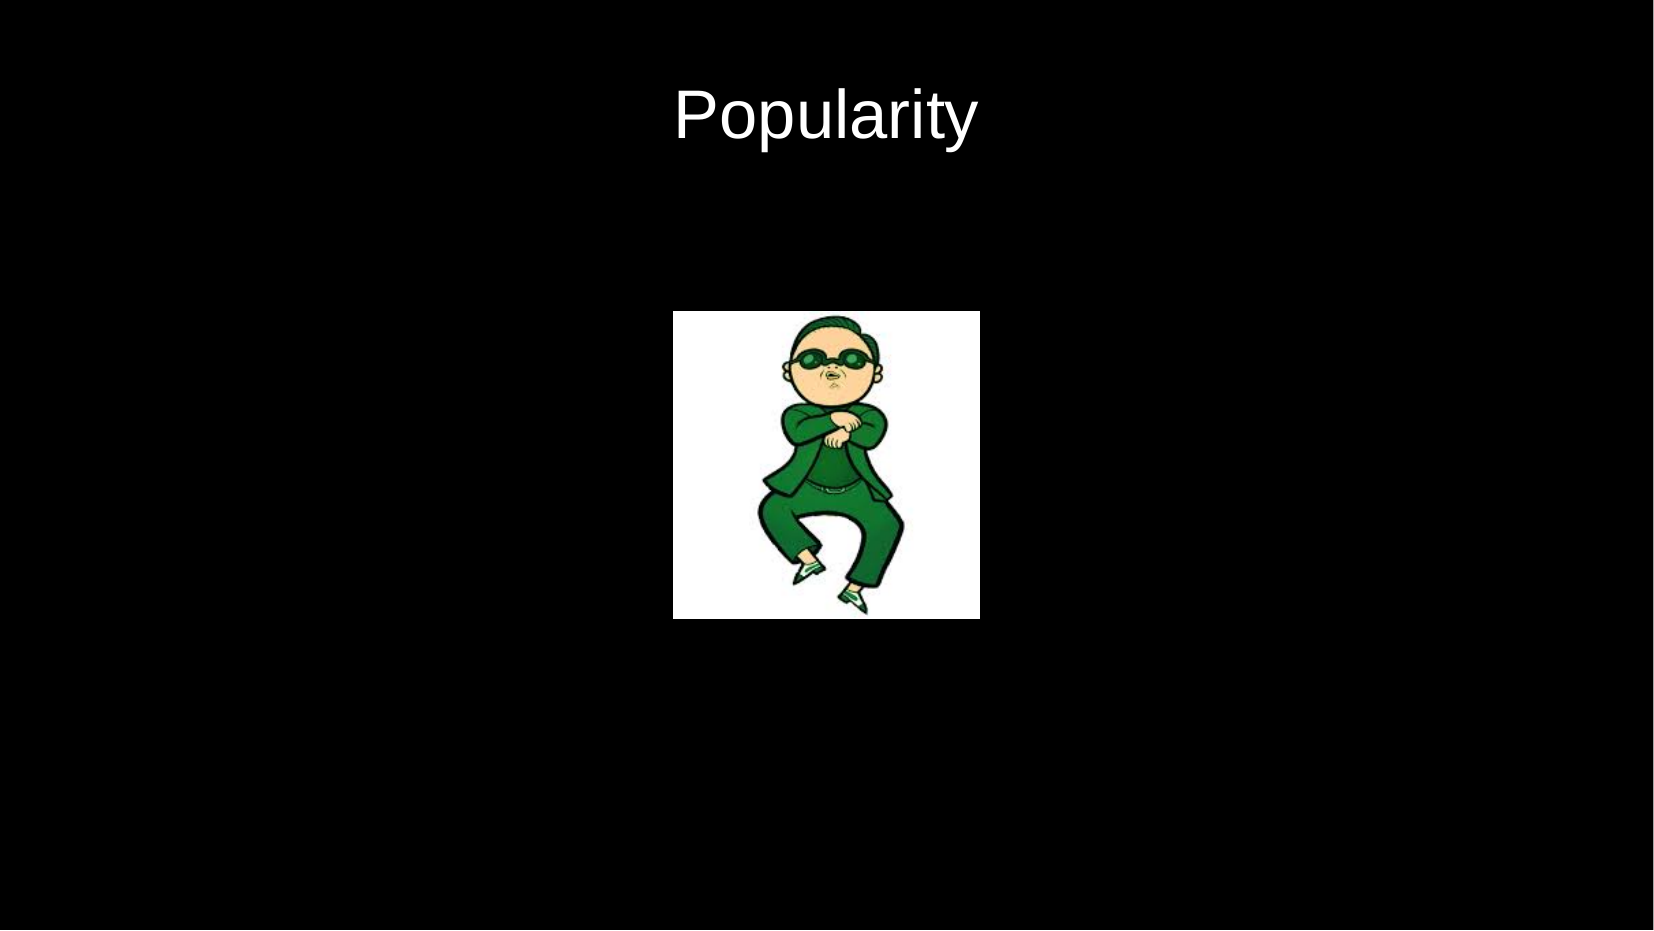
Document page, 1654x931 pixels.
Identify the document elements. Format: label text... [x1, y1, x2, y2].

title Popularity [82, 37, 1571, 193]
picture [673, 311, 980, 619]
